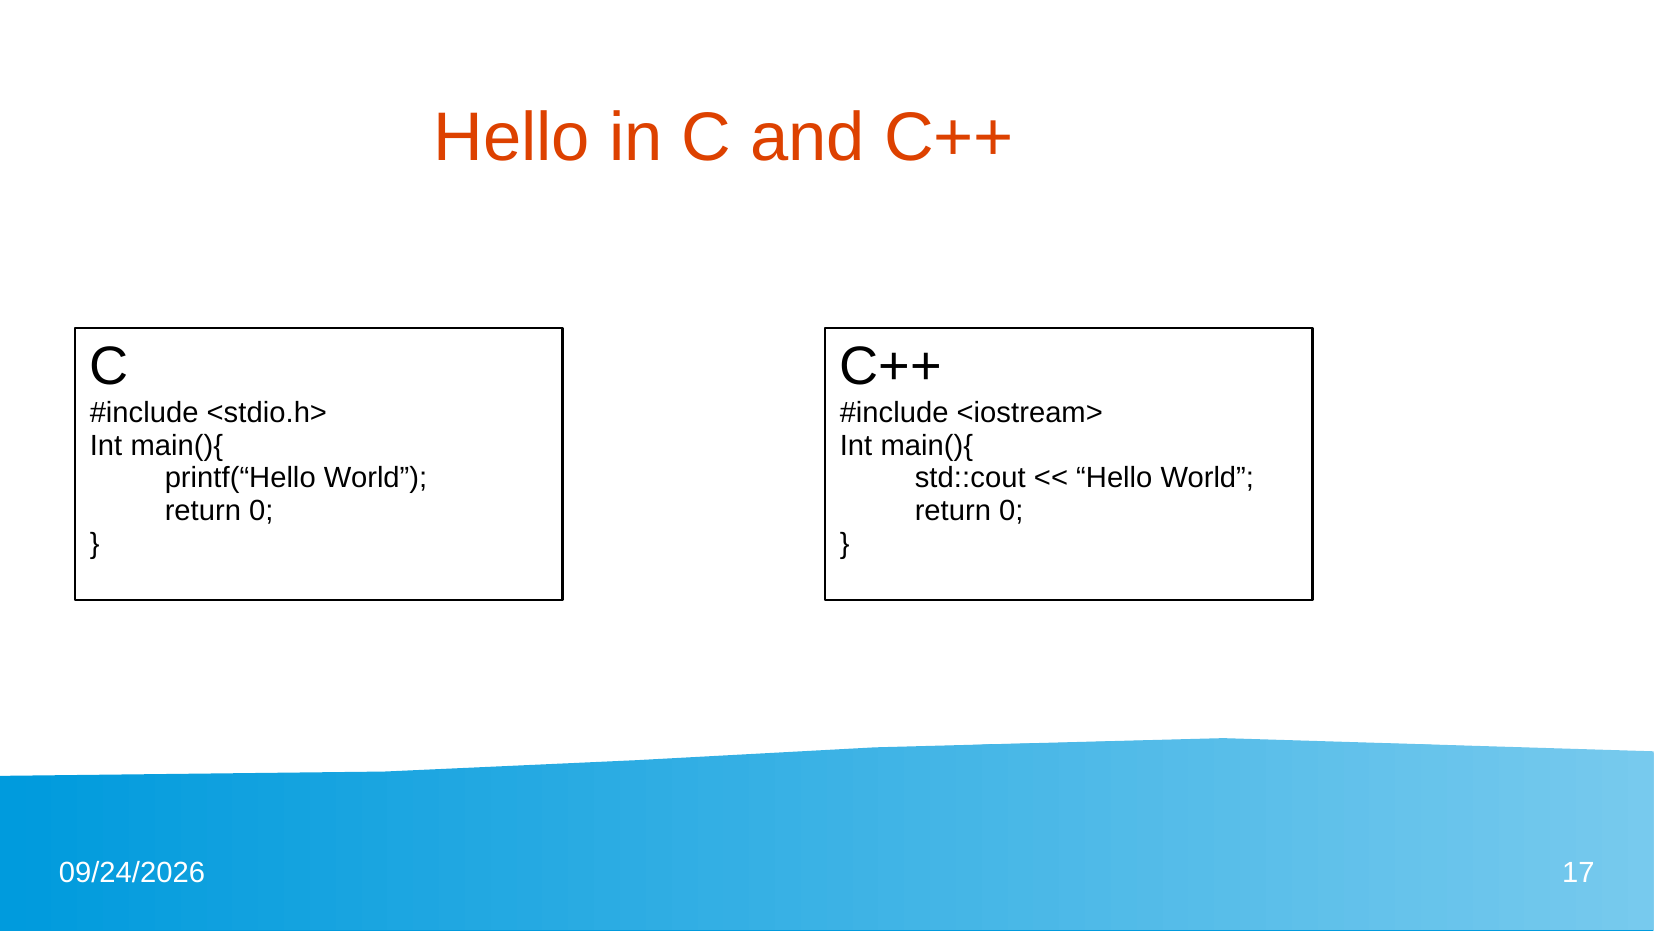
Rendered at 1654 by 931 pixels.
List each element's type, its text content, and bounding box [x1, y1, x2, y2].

text_box C++ #include <iostream> Int main(){ std::cout << “Hello World”; return 0; } [825, 327, 1313, 601]
text_box C #include <stdio.h> Int main(){ printf(“Hello World”); return 0; } [75, 327, 563, 601]
title Hello in C and C++ [0, 47, 1463, 226]
